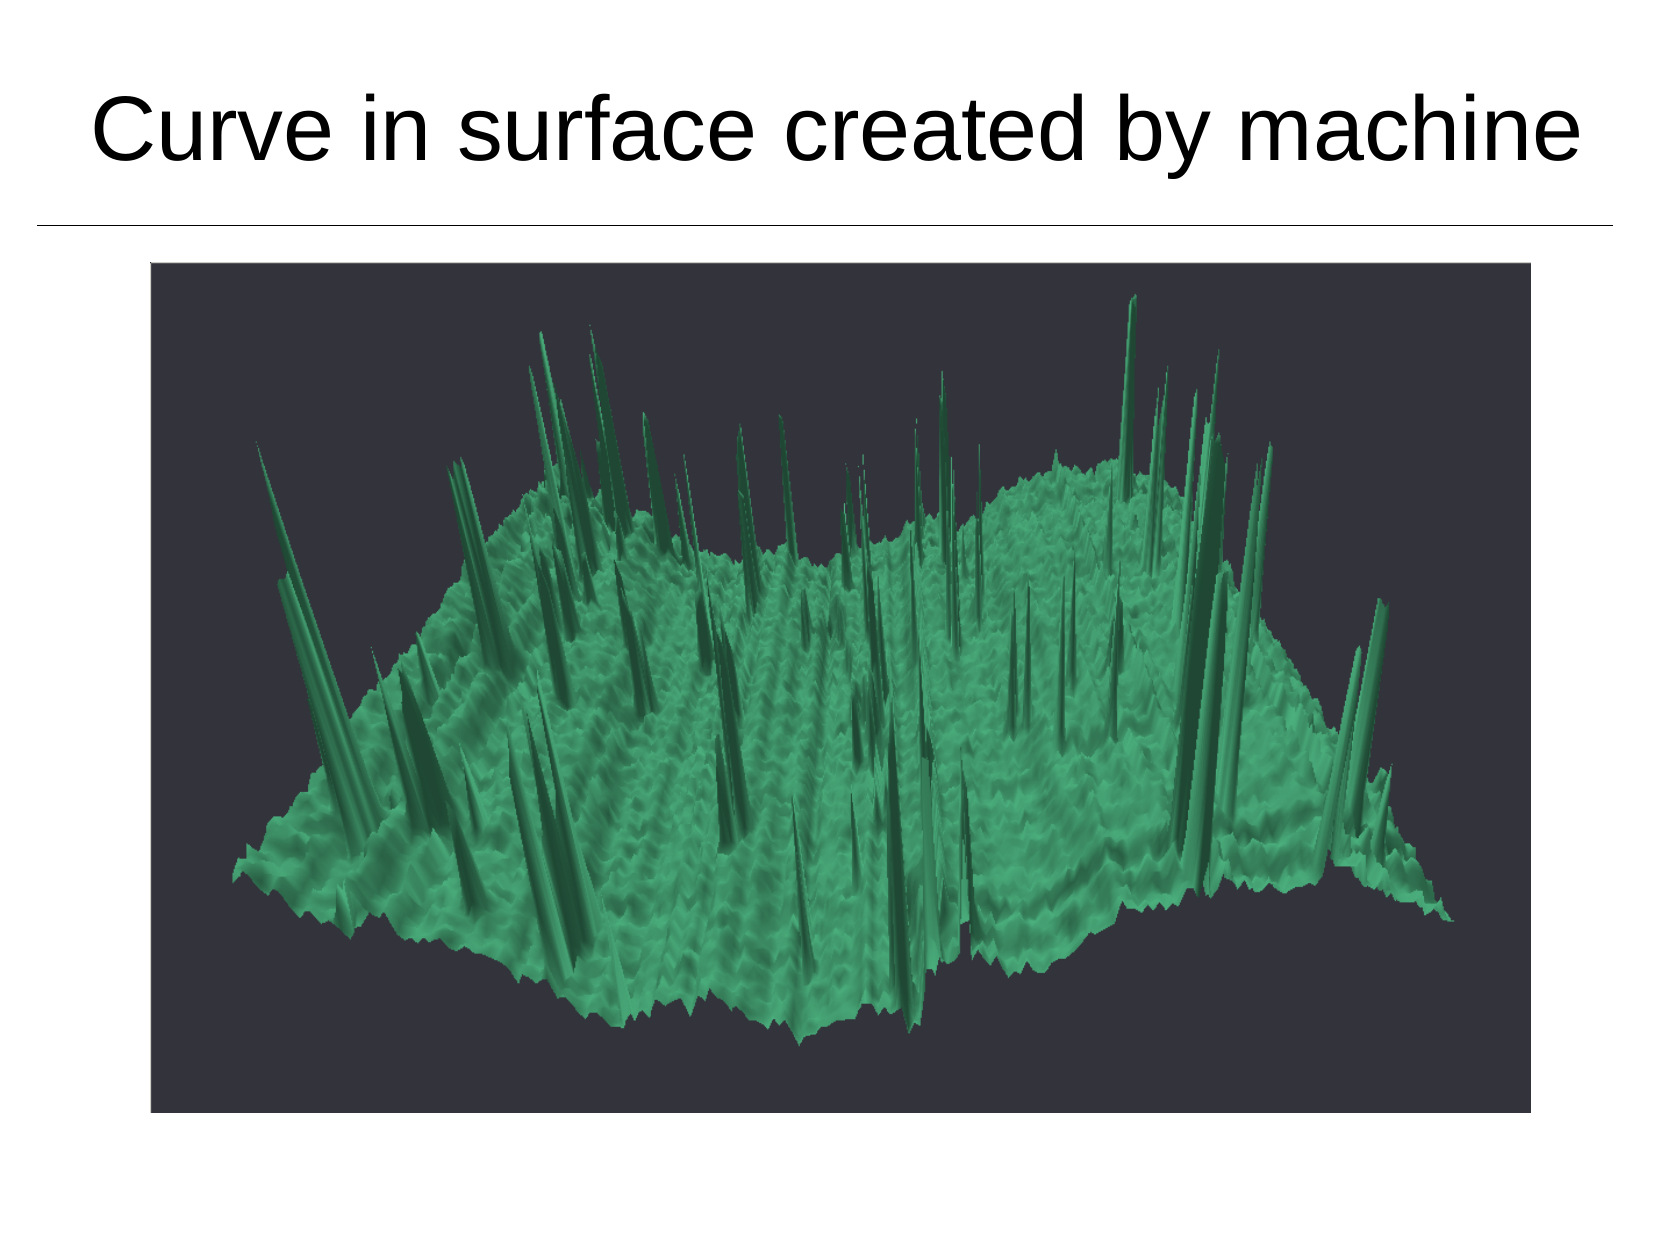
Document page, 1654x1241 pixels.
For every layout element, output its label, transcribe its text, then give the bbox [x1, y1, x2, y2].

picture [150, 262, 1531, 1114]
title Curve in surface created by machine [75, 32, 1601, 225]
